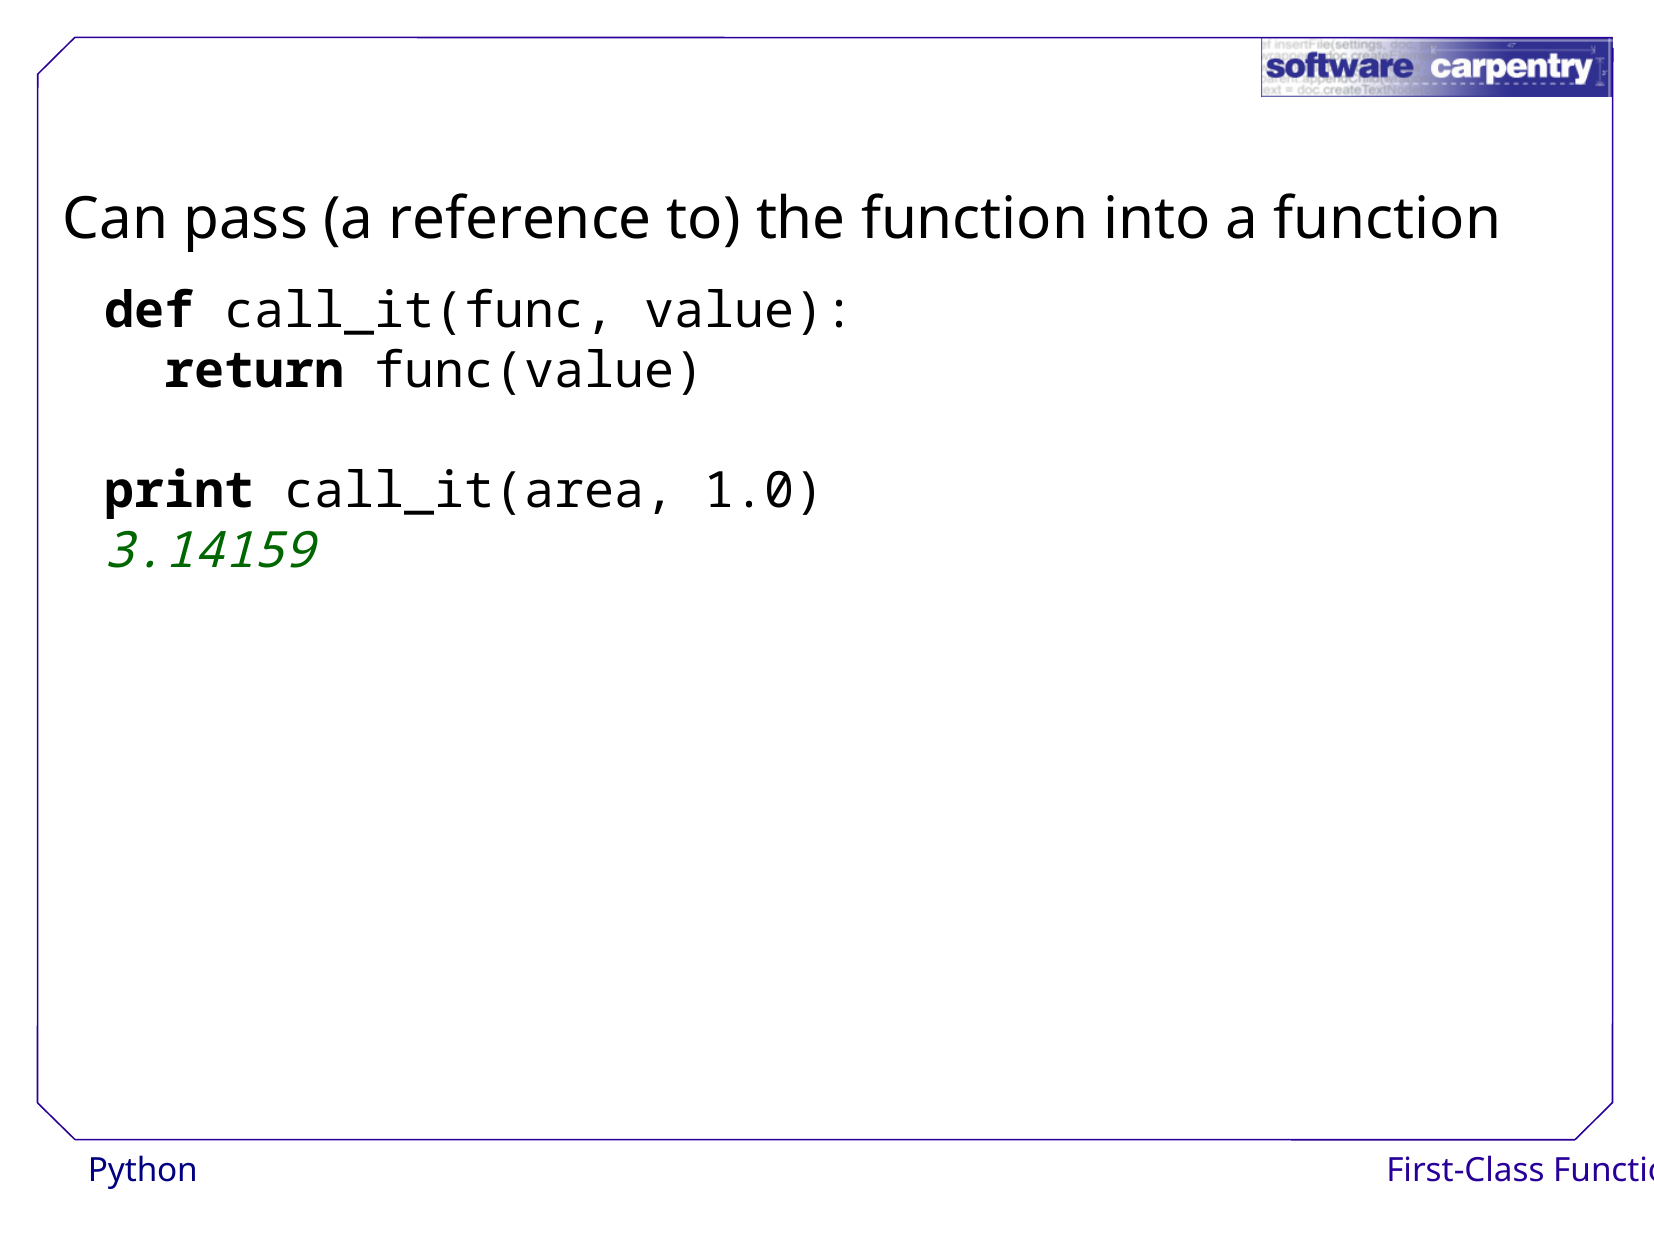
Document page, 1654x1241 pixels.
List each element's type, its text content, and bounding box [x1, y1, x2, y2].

picture [1261, 39, 1613, 97]
text_box def call_it(func, value): return func(value) print call_it(area, 1.0) 3.14159 [89, 270, 1007, 1065]
text_box Can pass (a reference to) the function into a function [48, 138, 1654, 259]
